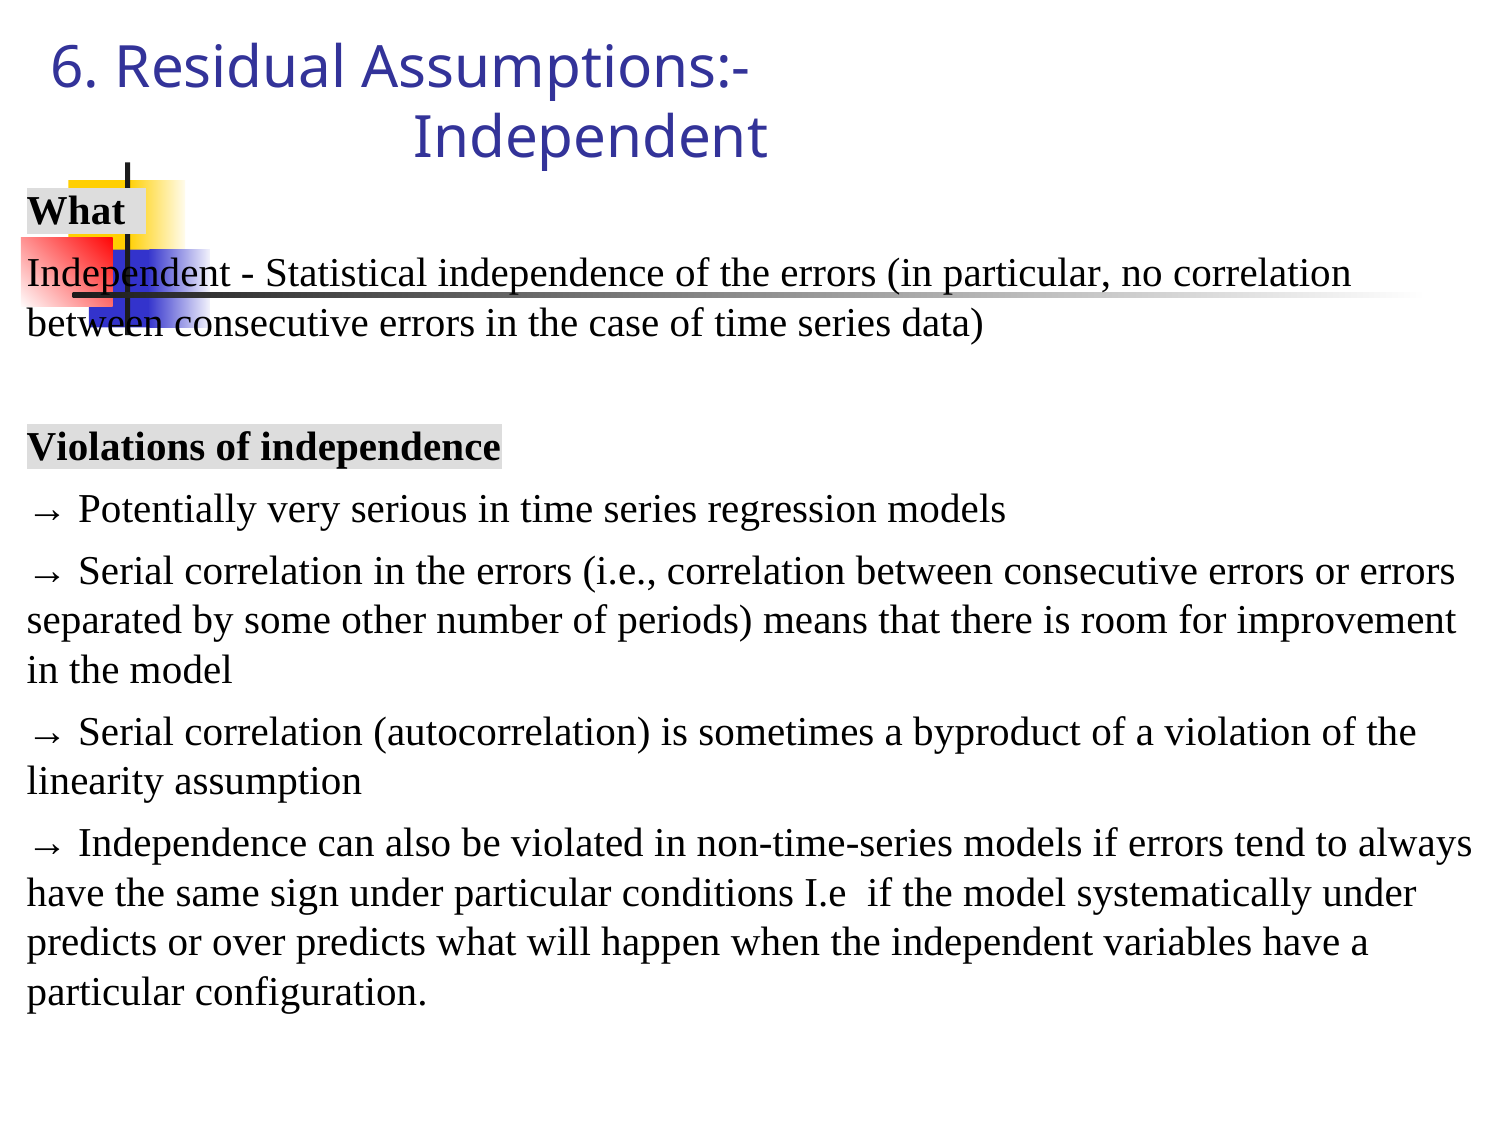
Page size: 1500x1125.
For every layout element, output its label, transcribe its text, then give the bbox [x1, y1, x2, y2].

title 6. Residual Assumptions:- Independent [36, 21, 1312, 175]
list What Independent - Statistical independence of the errors (in particular, no correlation between consecutive errors in the case of time series data) Violations of independence → Potentially very serious in time series regression models → Serial correlation in the errors (i.e., correlation between consecutive errors or errors separated by some other number of periods) means that there is room for improvement in the model → Serial correlation (autocorrelation) is sometimes a byproduct of a violation of the linearity assumption → Independence can also be violated in non-time-series models if errors tend to always have the same sign under particular conditions I.e if the model systematically under predicts or over predicts what will happen when the independent variables have a particular configuration. [11, 175, 1500, 1028]
